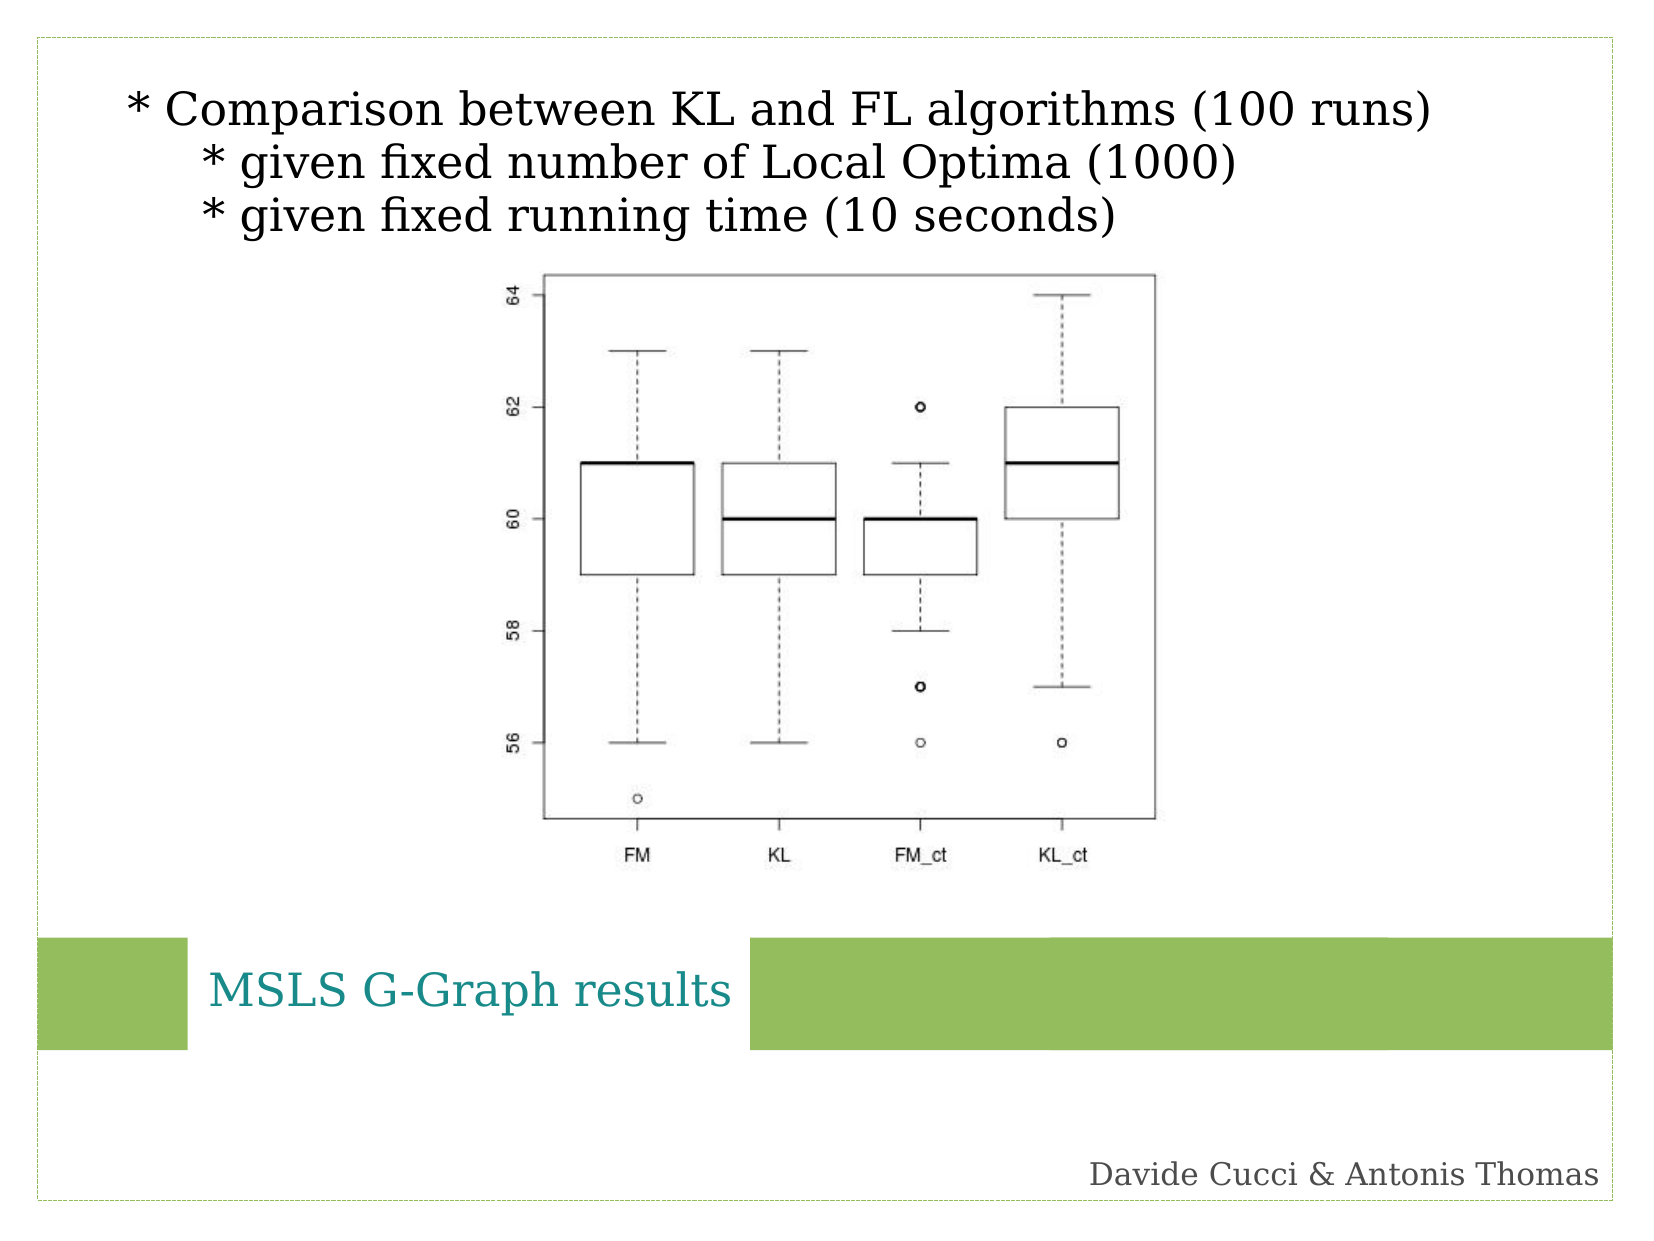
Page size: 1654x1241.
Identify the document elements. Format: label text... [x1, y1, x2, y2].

text_box [37, 937, 188, 1051]
text_box [750, 937, 1613, 1051]
text_box MSLS G-Graph results [193, 956, 748, 1025]
picture [452, 250, 1203, 934]
text_box Davide Cucci & Antonis Thomas [1074, 1149, 1616, 1201]
text_box * Comparison between KL and FL algorithms (100 runs) * given fixed number of Local Optima (1000) * given fixed running time (10 seconds) [112, 75, 1576, 250]
